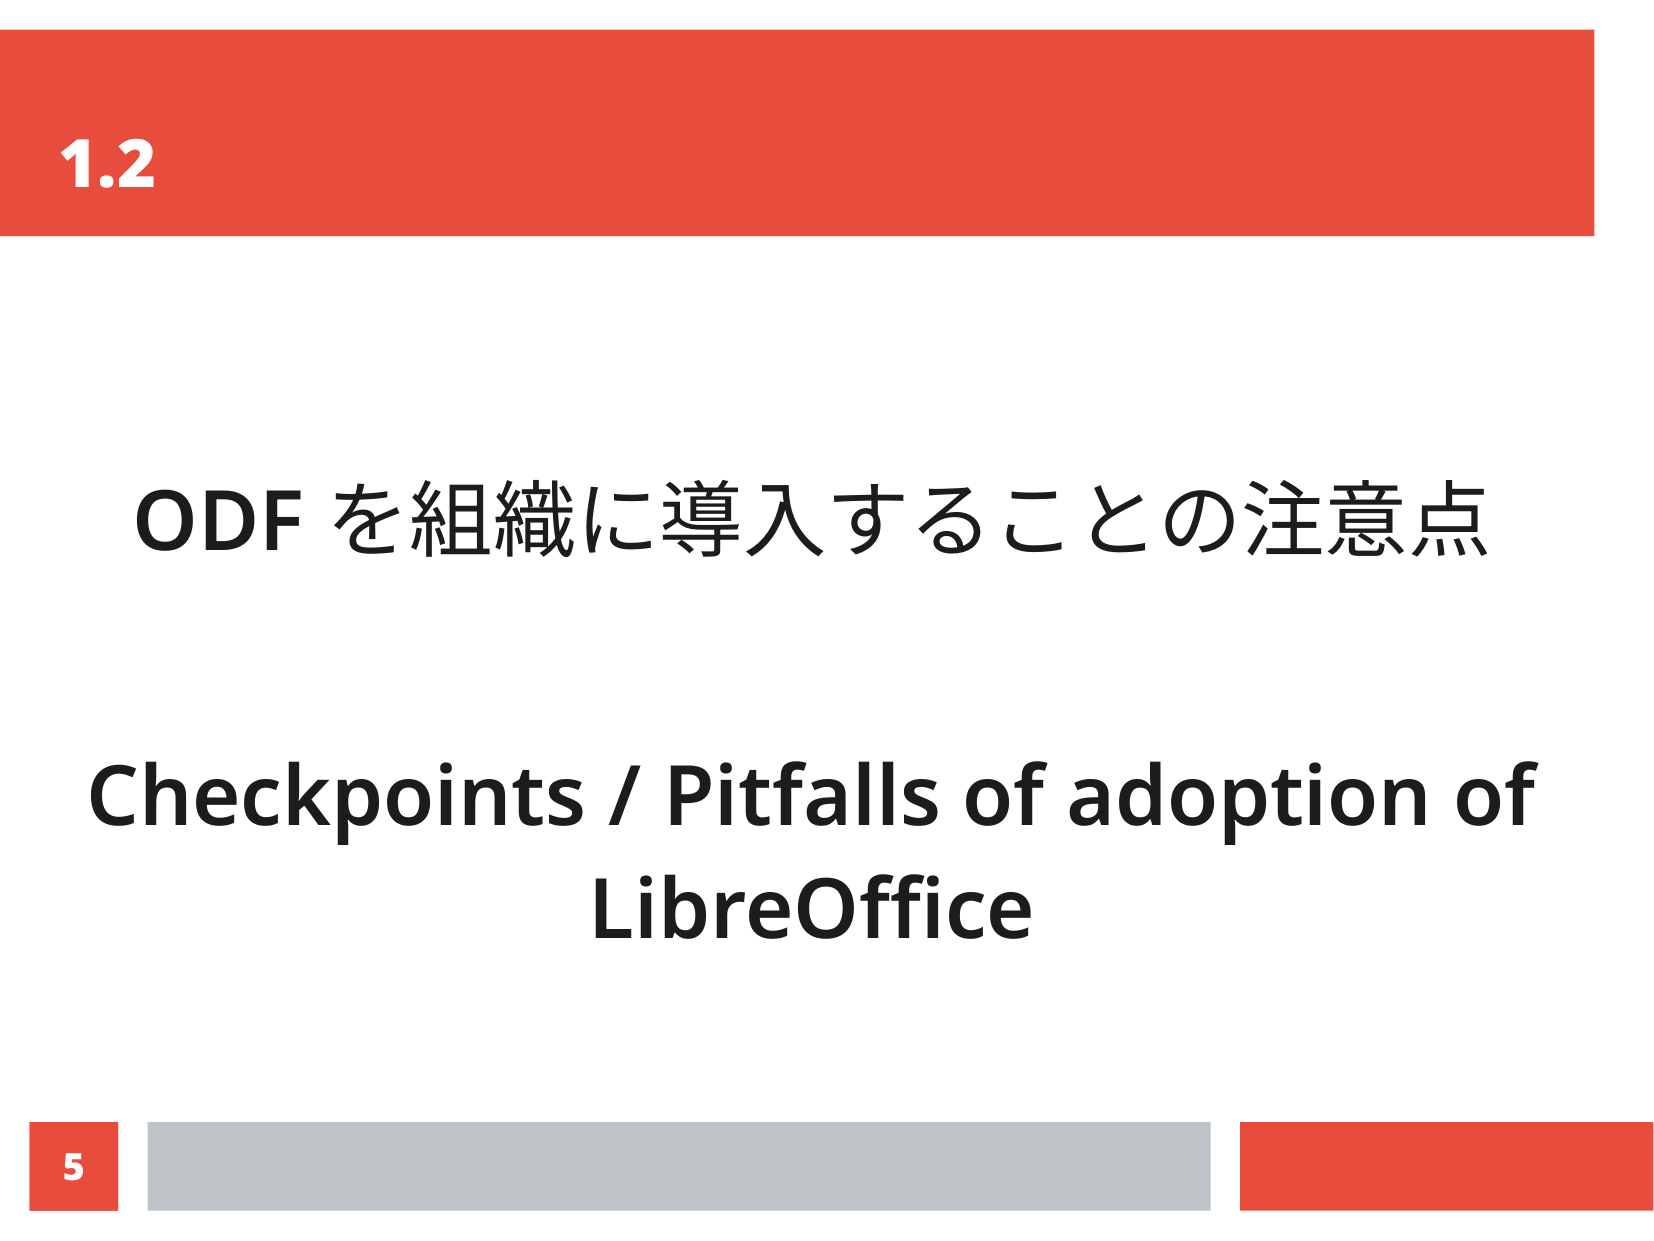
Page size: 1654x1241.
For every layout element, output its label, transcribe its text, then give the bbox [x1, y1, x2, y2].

title 1.2 [59, 59, 1595, 207]
list ODFを組織に導入することの注意点 Checkpoints / Pitfalls of adoption of LibreOffice [59, 324, 1565, 1093]
